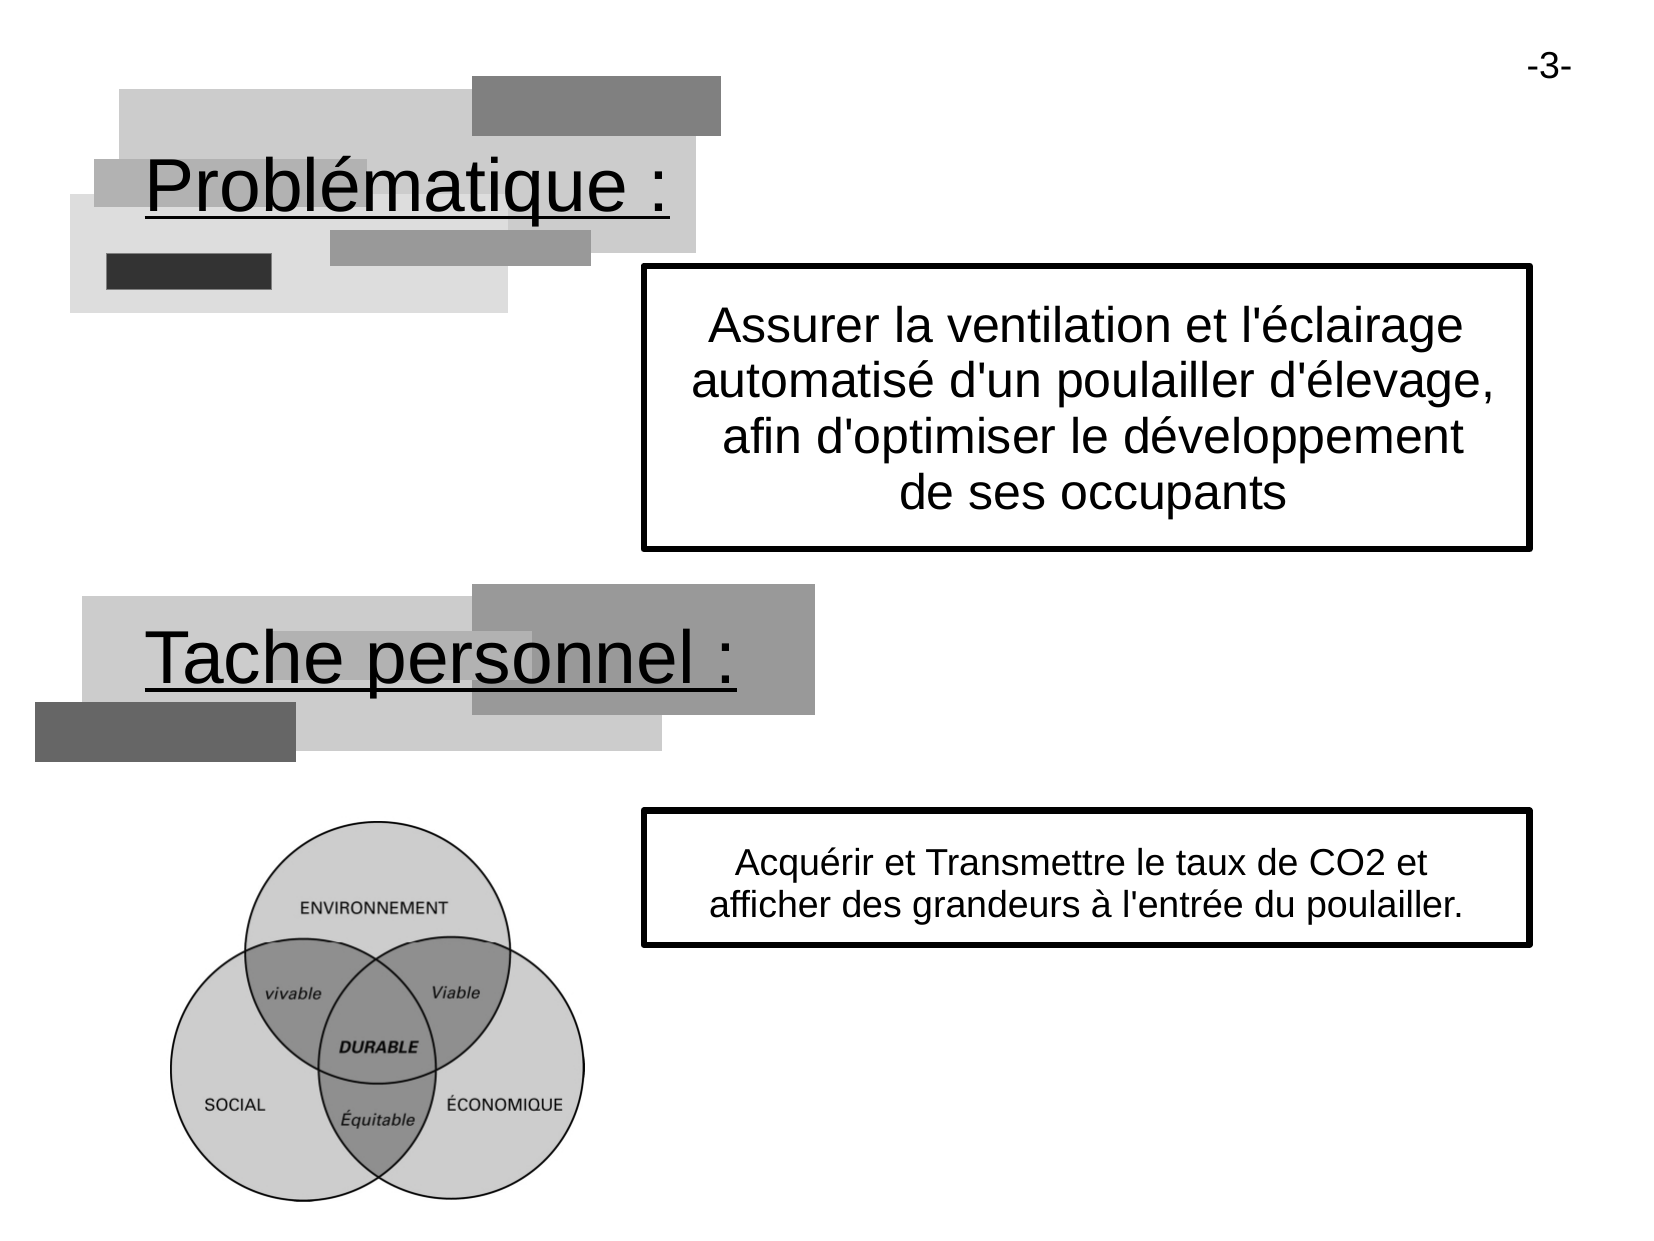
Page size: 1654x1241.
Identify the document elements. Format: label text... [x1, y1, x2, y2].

text_box [35, 584, 815, 762]
text_box Problématique : [129, 135, 721, 243]
text_box Tache personnel : [129, 608, 768, 715]
text_box [70, 76, 721, 313]
picture [165, 816, 587, 1205]
text_box [643, 265, 1530, 550]
text_box -3- [1511, 37, 1595, 95]
text_box [643, 810, 1530, 945]
